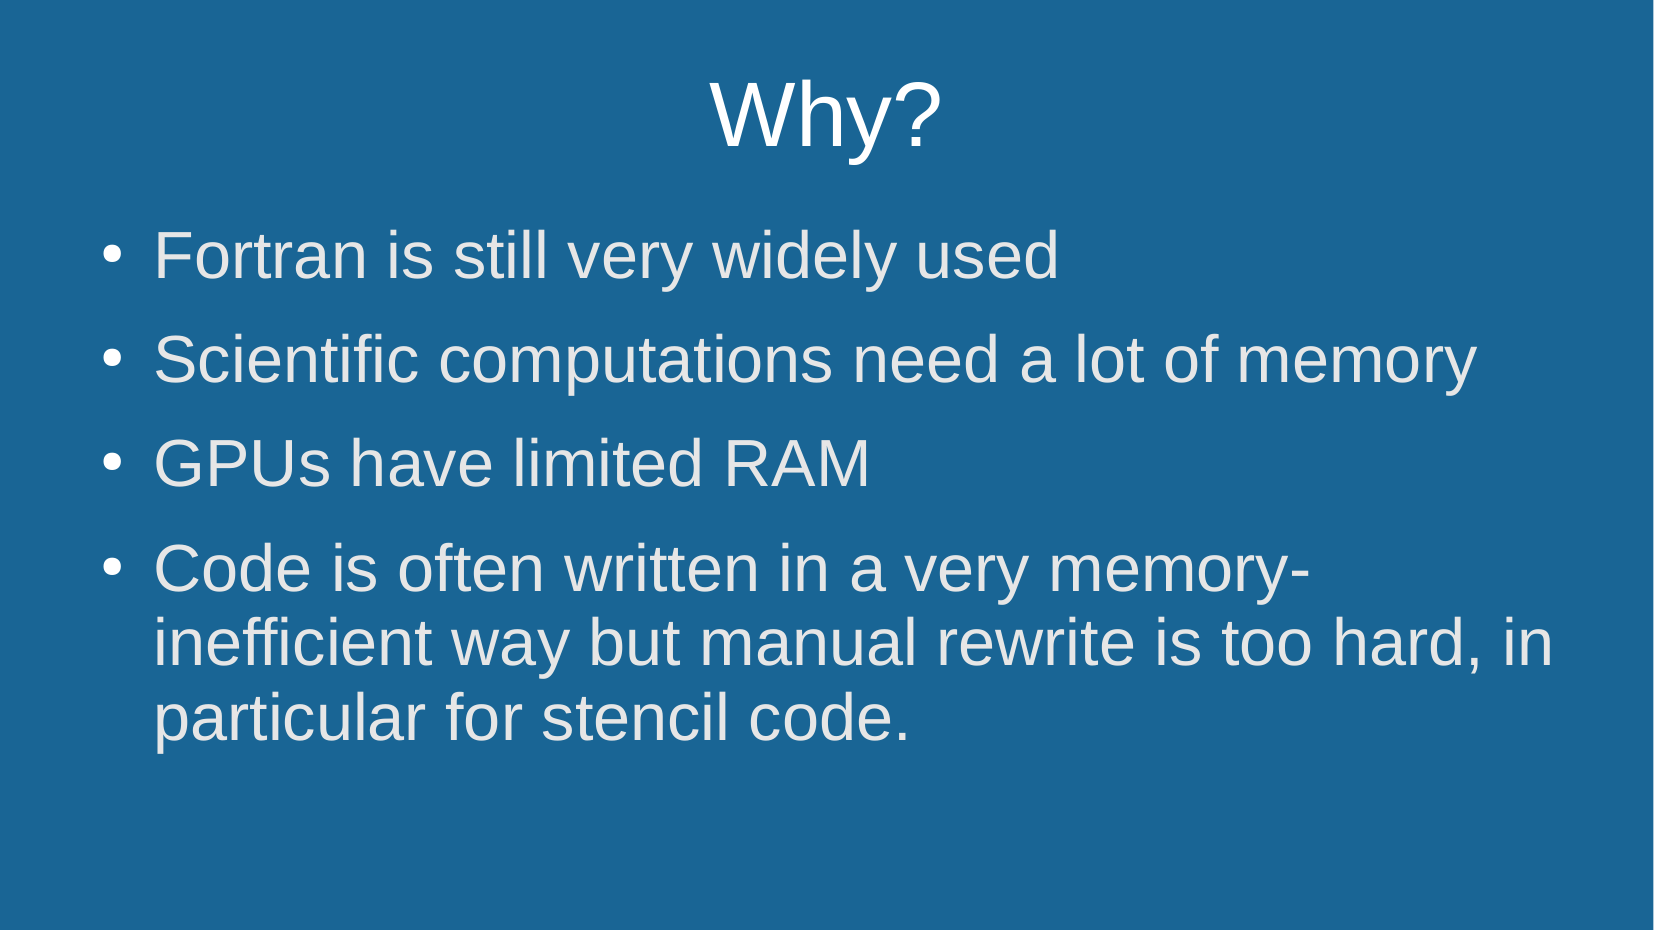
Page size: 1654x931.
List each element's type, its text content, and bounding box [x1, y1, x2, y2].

title Why? [82, 37, 1571, 193]
list Fortran is still very widely used Scientific computations need a lot of memory GPUs have limited RAM Code is often written in a very memory-inefficient way but manual rewrite is too hard, in particular for stencil code. [82, 217, 1571, 758]
